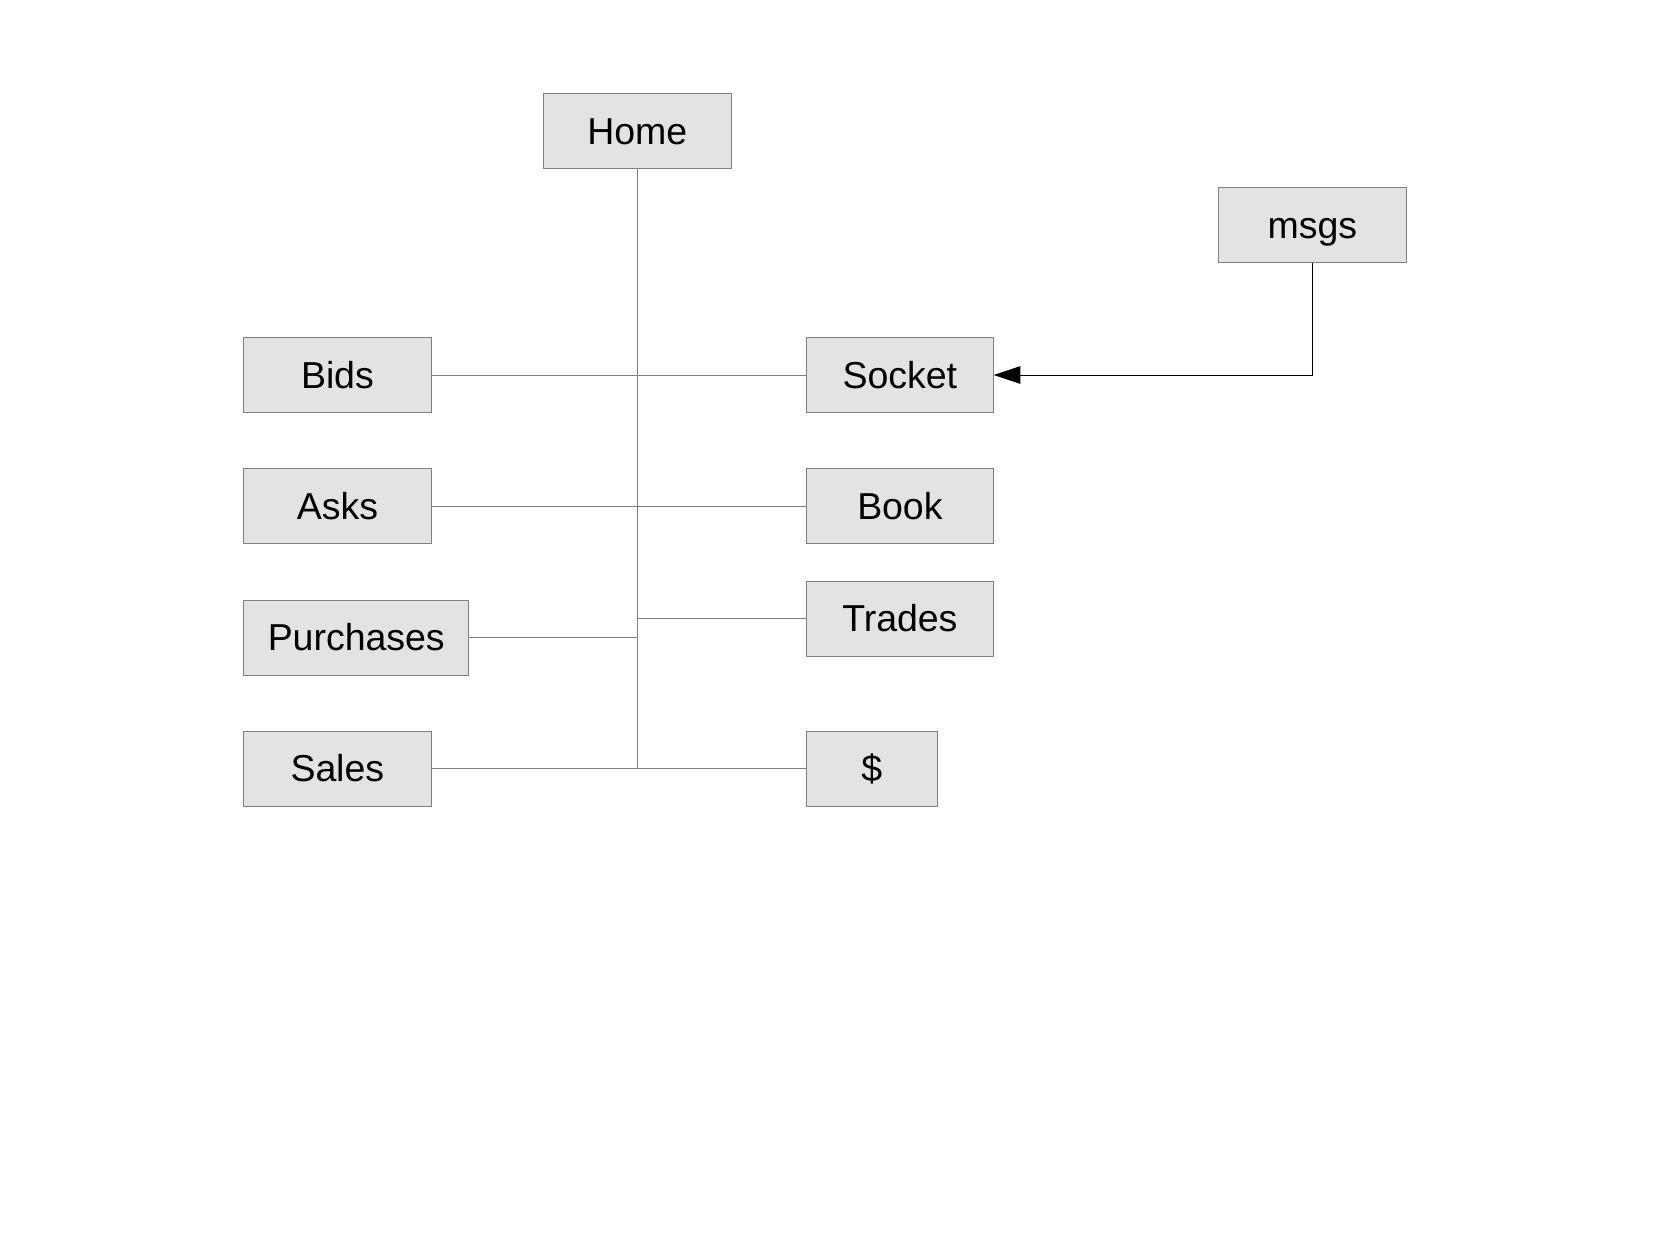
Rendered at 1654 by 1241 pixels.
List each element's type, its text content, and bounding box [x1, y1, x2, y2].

text_box Socket [806, 337, 994, 413]
text_box Asks [243, 468, 432, 544]
text_box Book [806, 468, 994, 544]
text_box Sales [243, 731, 432, 807]
text_box msgs [1218, 187, 1407, 263]
text_box Trades [806, 581, 994, 657]
text_box Home [543, 93, 732, 169]
text_box Bids [243, 337, 432, 413]
text_box $ [806, 731, 938, 807]
text_box Purchases [243, 600, 469, 676]
